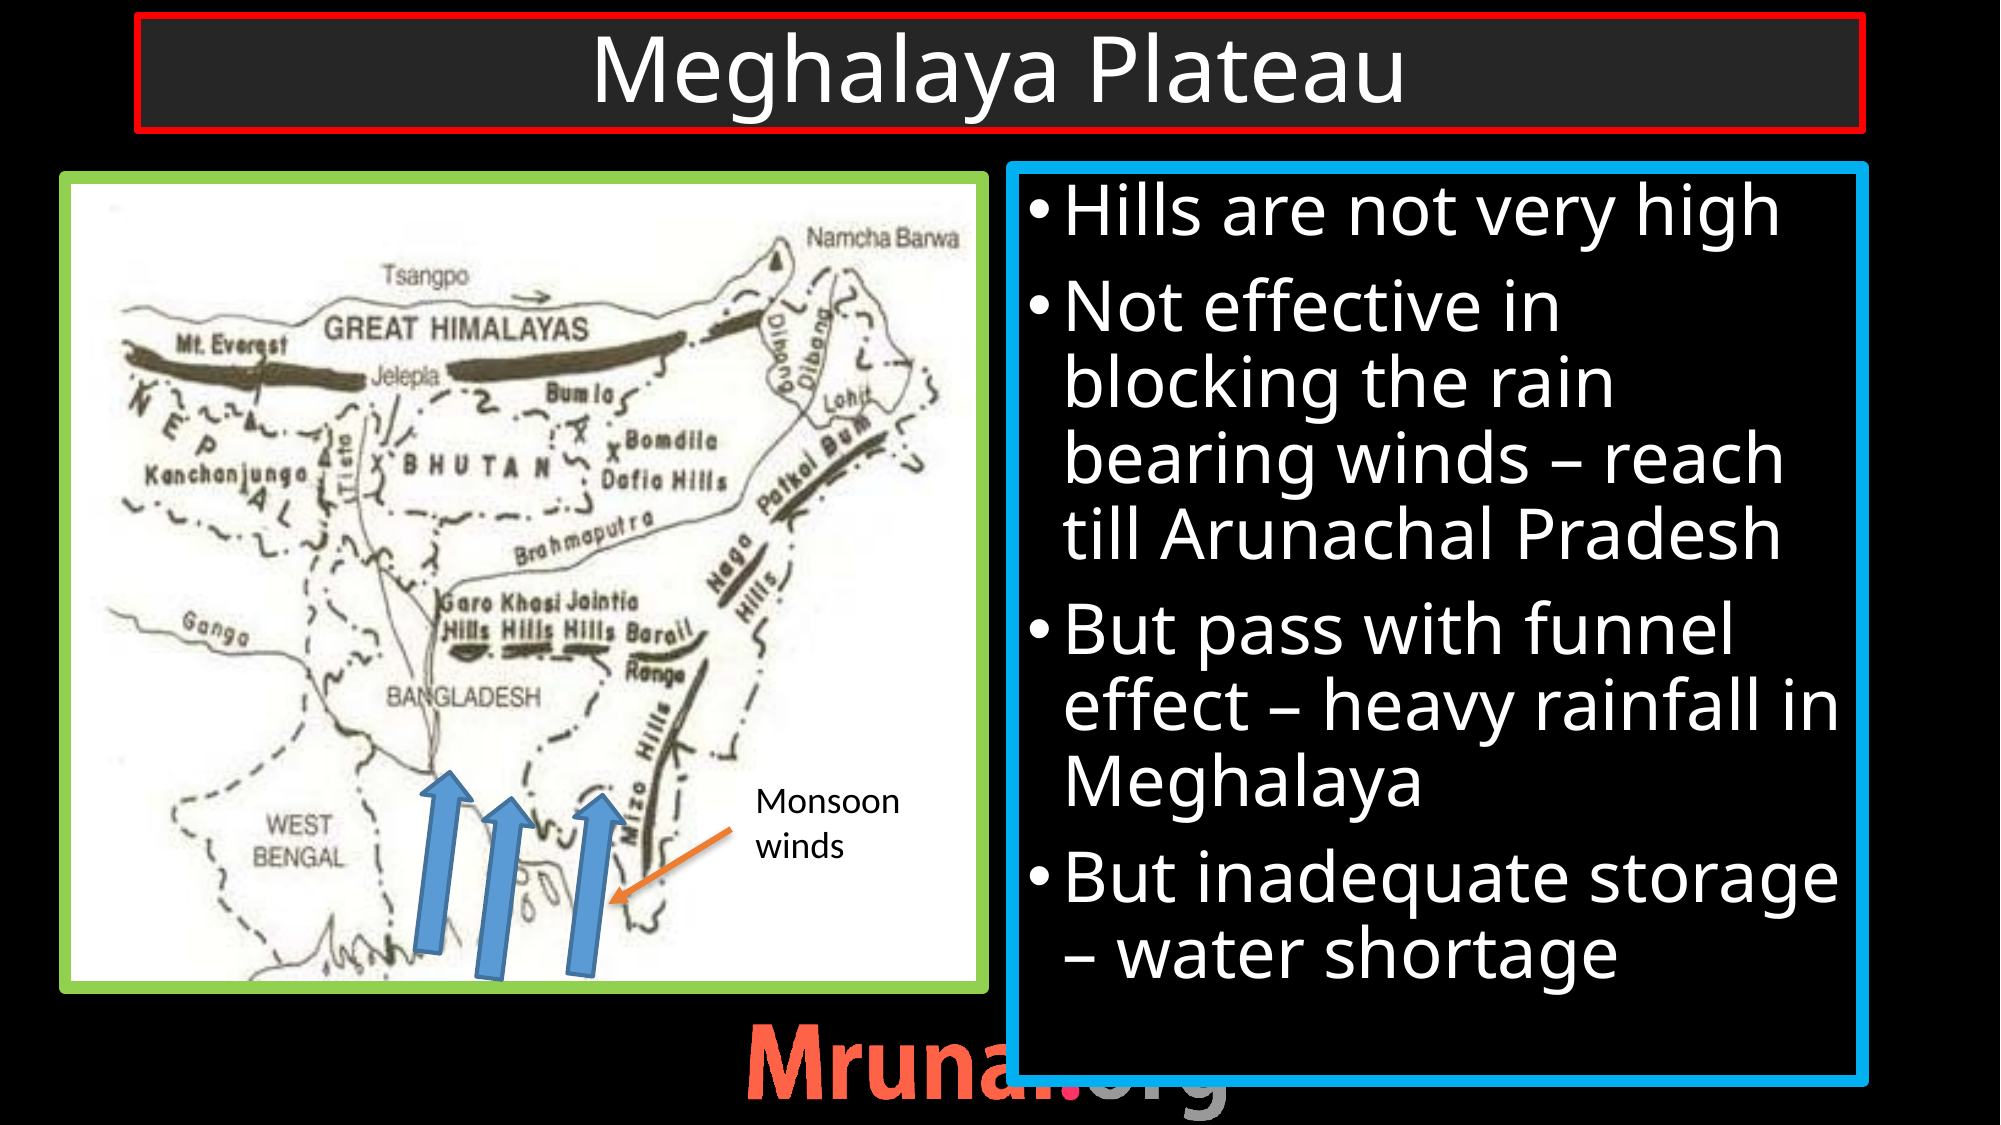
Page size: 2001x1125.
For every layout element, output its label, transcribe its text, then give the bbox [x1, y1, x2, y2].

picture [741, 1005, 1230, 1125]
text_box [567, 794, 625, 977]
picture [71, 183, 977, 982]
list Hills are not very high Not effective in blocking the rain bearing winds – reach till Arunachal Pradesh But pass with funnel effect – heavy rainfall in Meghalaya But inadequate storage – water shortage [1012, 167, 1863, 1082]
title Meghalaya Plateau [137, 15, 1863, 131]
text_box Monsoon winds [740, 768, 946, 874]
text_box [414, 772, 473, 954]
text_box [476, 798, 534, 980]
